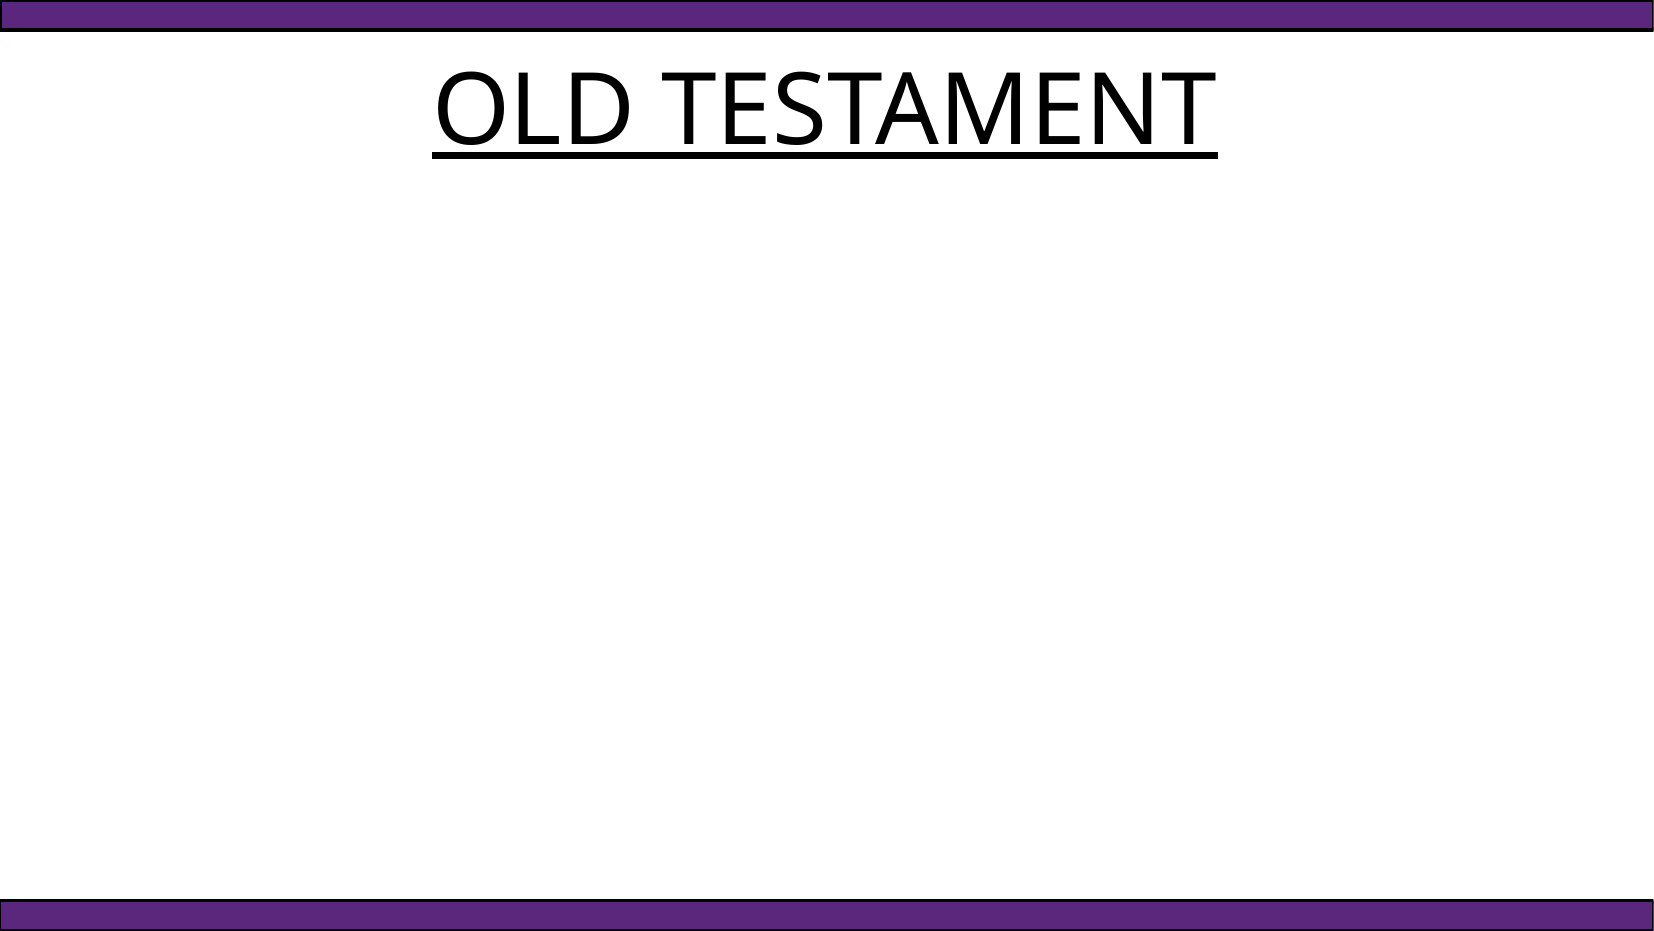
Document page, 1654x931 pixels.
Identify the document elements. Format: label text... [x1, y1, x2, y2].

text_box [0, 900, 1654, 931]
picture [0, 31, 1654, 900]
text_box [0, 0, 1654, 31]
text_box OLD TESTAMENT [75, 30, 1576, 226]
